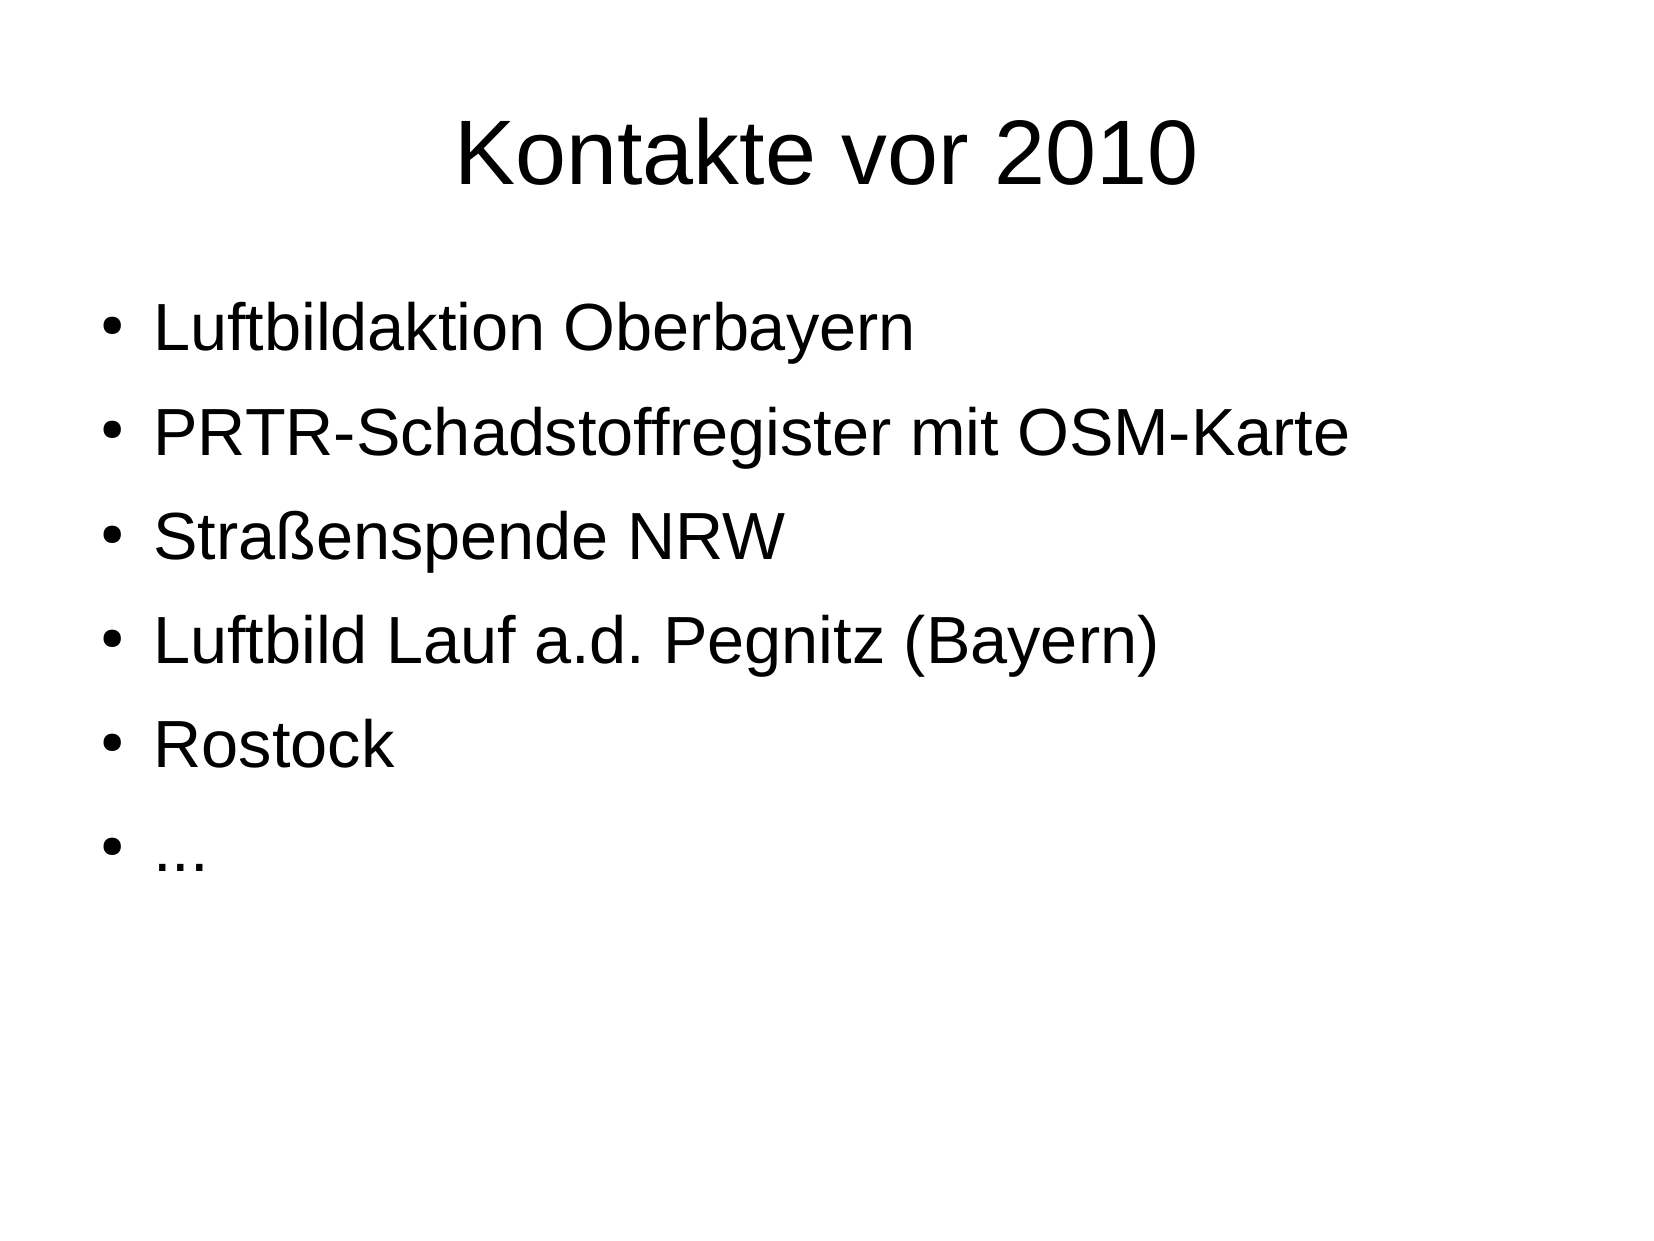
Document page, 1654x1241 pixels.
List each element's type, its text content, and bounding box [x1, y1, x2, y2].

list Luftbildaktion Oberbayern PRTR-Schadstoffregister mit OSM-Karte Straßenspende NRW Luftbild Lauf a.d. Pegnitz (Bayern) Rostock ... [82, 290, 1571, 1109]
title Kontakte vor 2010 [82, 49, 1571, 257]
